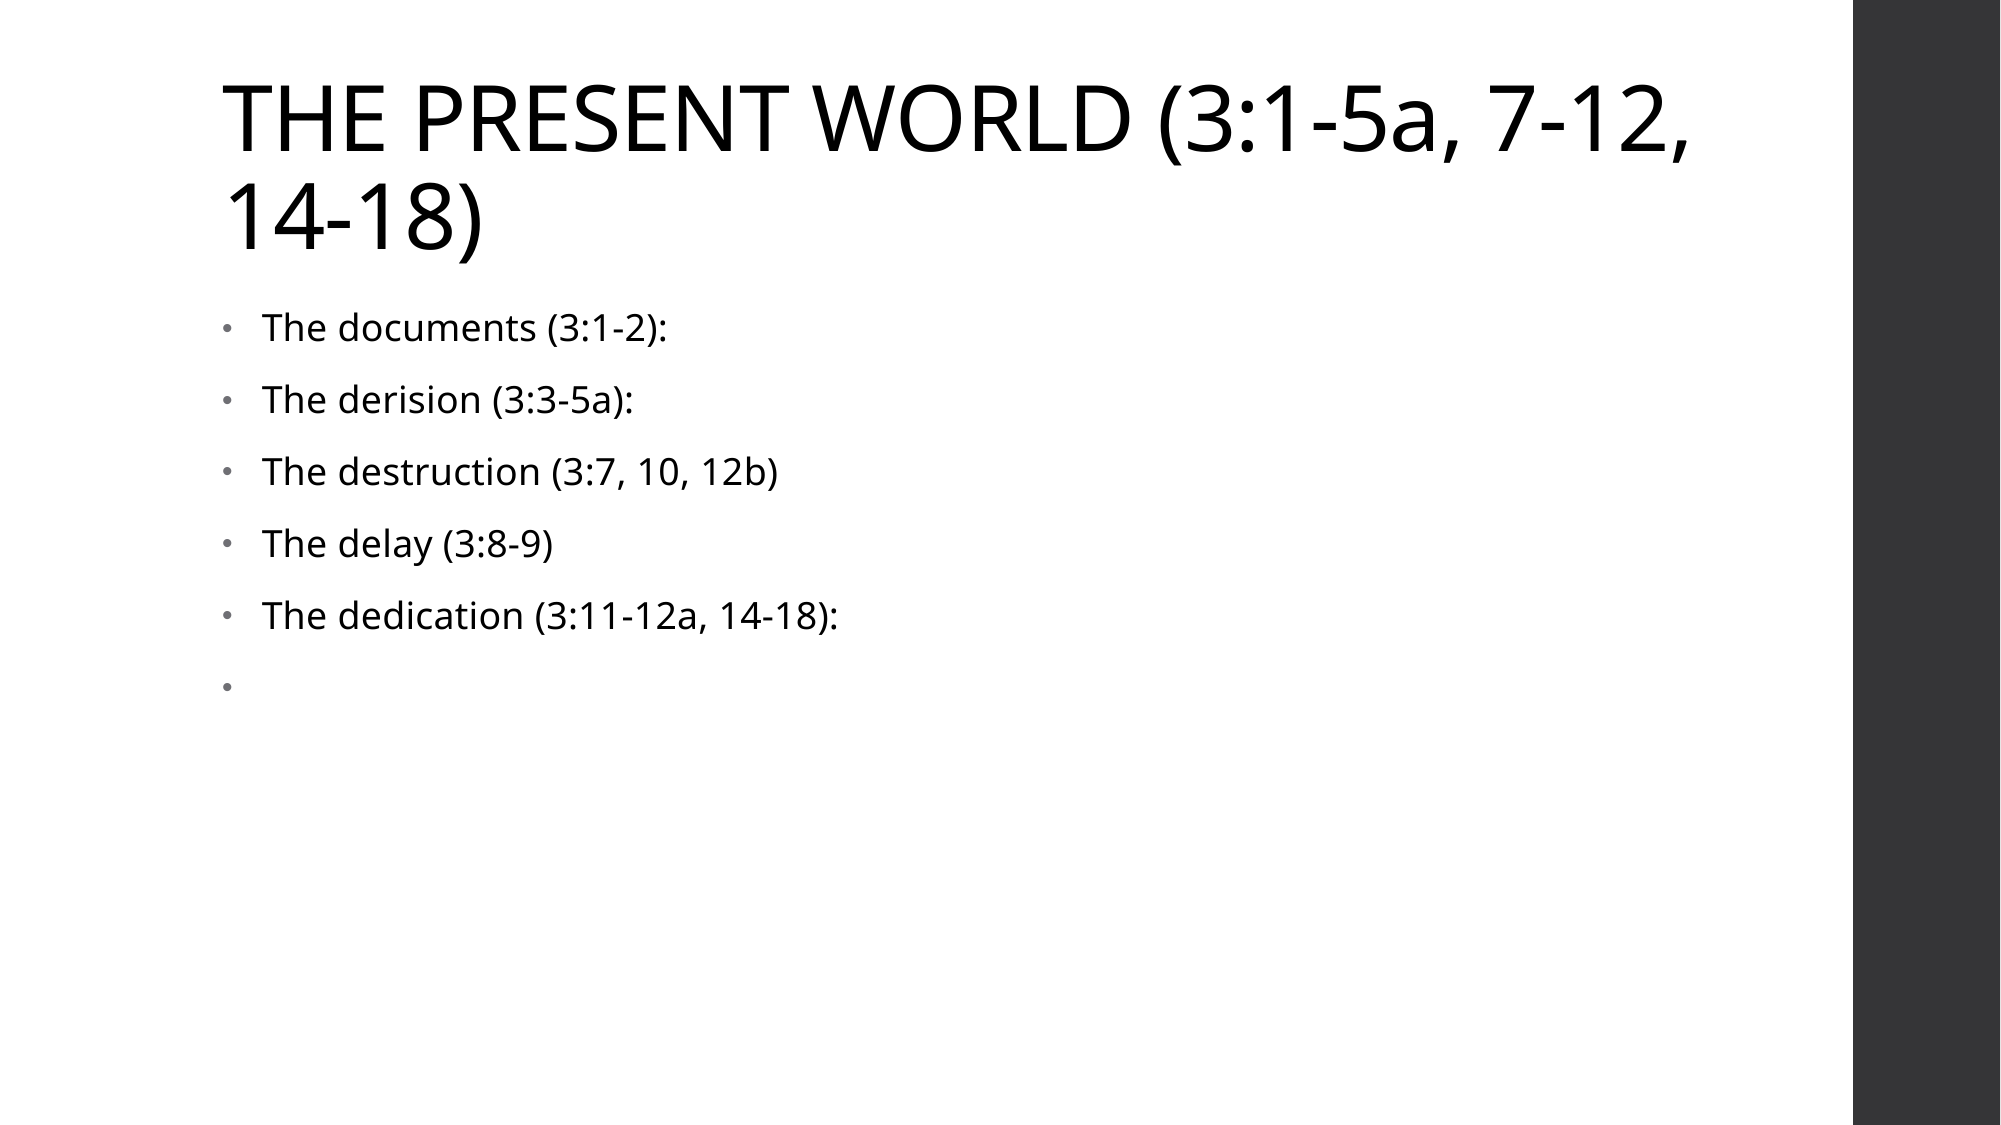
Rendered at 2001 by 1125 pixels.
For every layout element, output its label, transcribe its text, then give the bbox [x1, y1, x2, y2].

list The documents (3:1-2): The derision (3:3-5a): The destruction (3:7, 10, 12b) The delay (3:8-9) The dedication (3:11-12a, 14-18): [206, 299, 1617, 1014]
title THE PRESENT WORLD (3:1-5a, 7-12, 14-18) [206, 60, 1797, 278]
